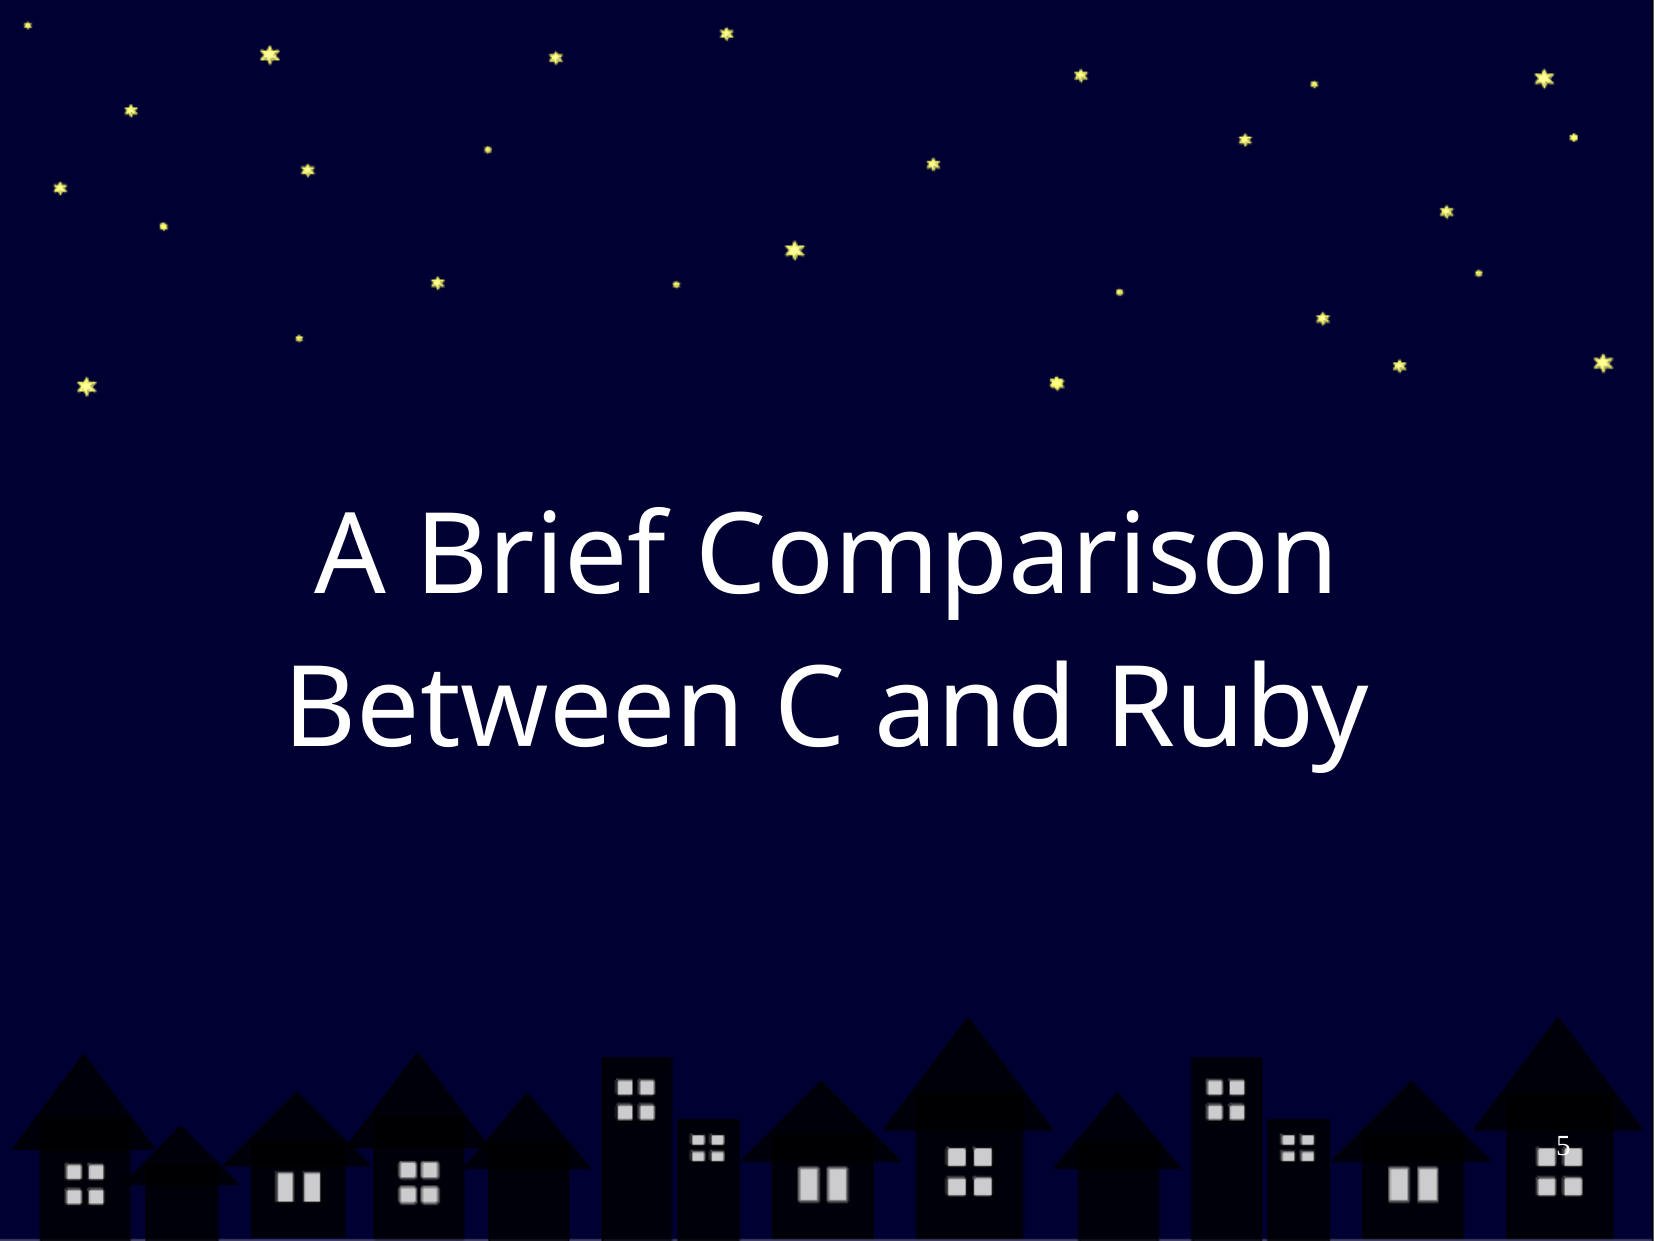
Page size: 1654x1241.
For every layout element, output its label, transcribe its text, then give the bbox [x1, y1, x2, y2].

title A Brief Comparison Between C and Ruby [82, 452, 1571, 800]
picture [0, 0, 1654, 1241]
